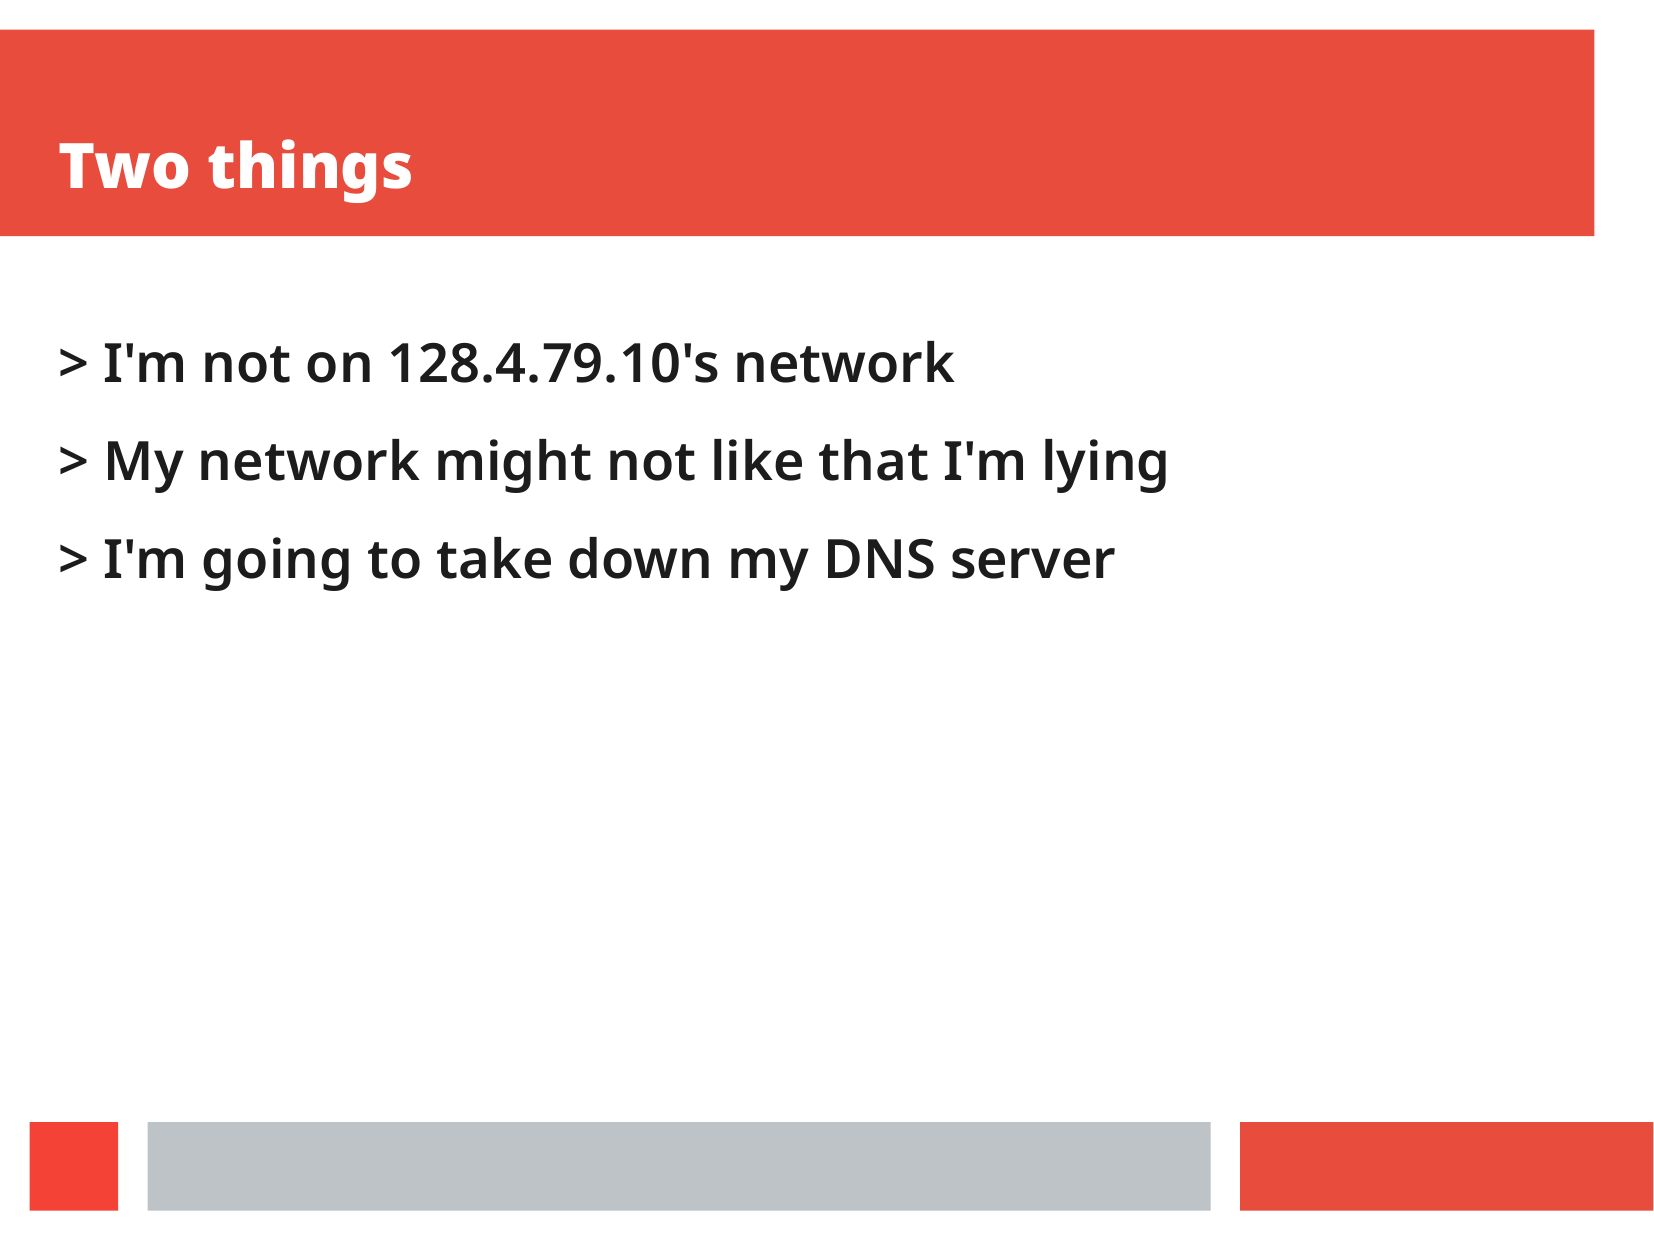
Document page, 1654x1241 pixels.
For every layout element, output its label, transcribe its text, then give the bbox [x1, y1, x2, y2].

title Two things [59, 59, 1595, 207]
list > I'm not on 128.4.79.10's network > My network might not like that I'm lying > I'm going to take down my DNS server [59, 324, 1565, 1093]
